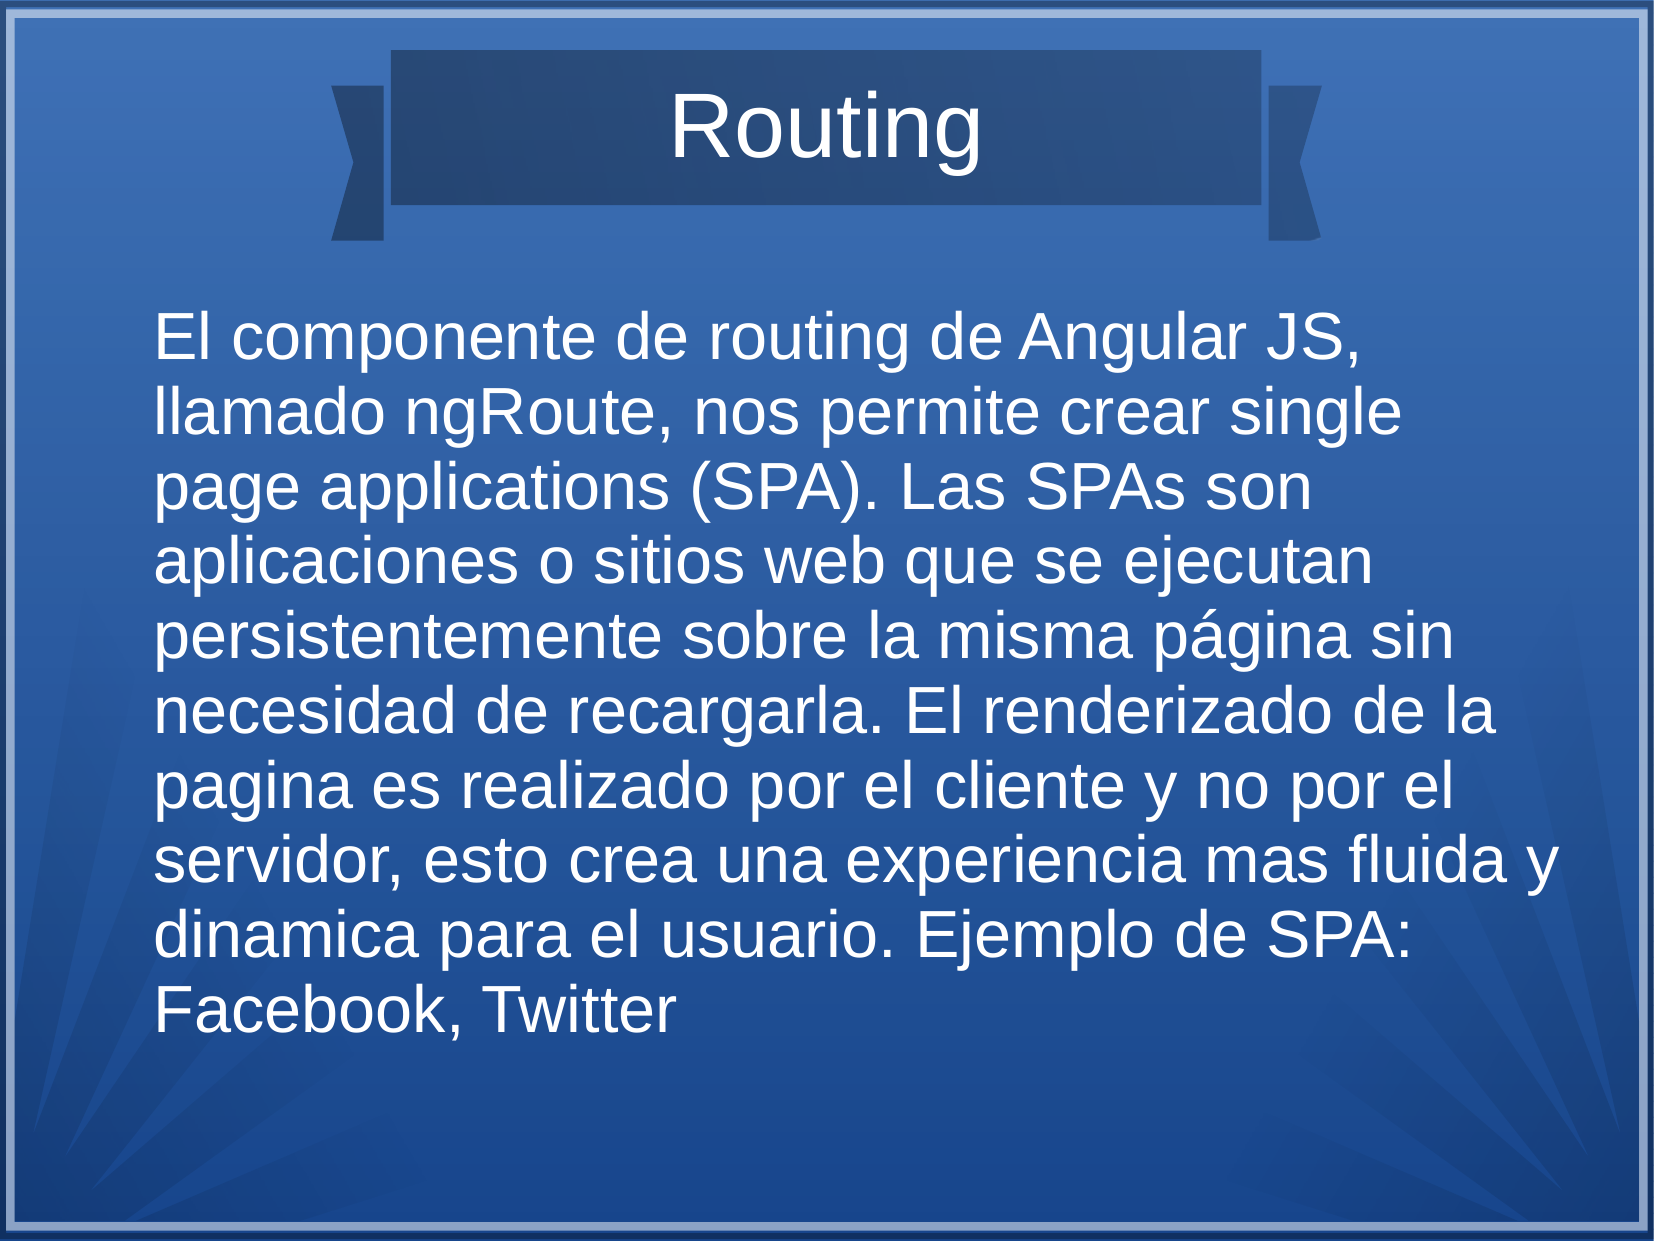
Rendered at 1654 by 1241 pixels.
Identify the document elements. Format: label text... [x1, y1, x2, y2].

list El componente de routing de Angular JS, llamado ngRoute, nos permite crear single page applications (SPA). Las SPAs son aplicaciones o sitios web que se ejecutan persistentemente sobre la misma página sin necesidad de recargarla. El renderizado de la pagina es realizado por el cliente y no por el servidor, esto crea una experiencia mas fluida y dinamica para el usuario. Ejemplo de SPA: Facebook, Twitter [82, 299, 1571, 1241]
title Routing [389, 47, 1264, 205]
